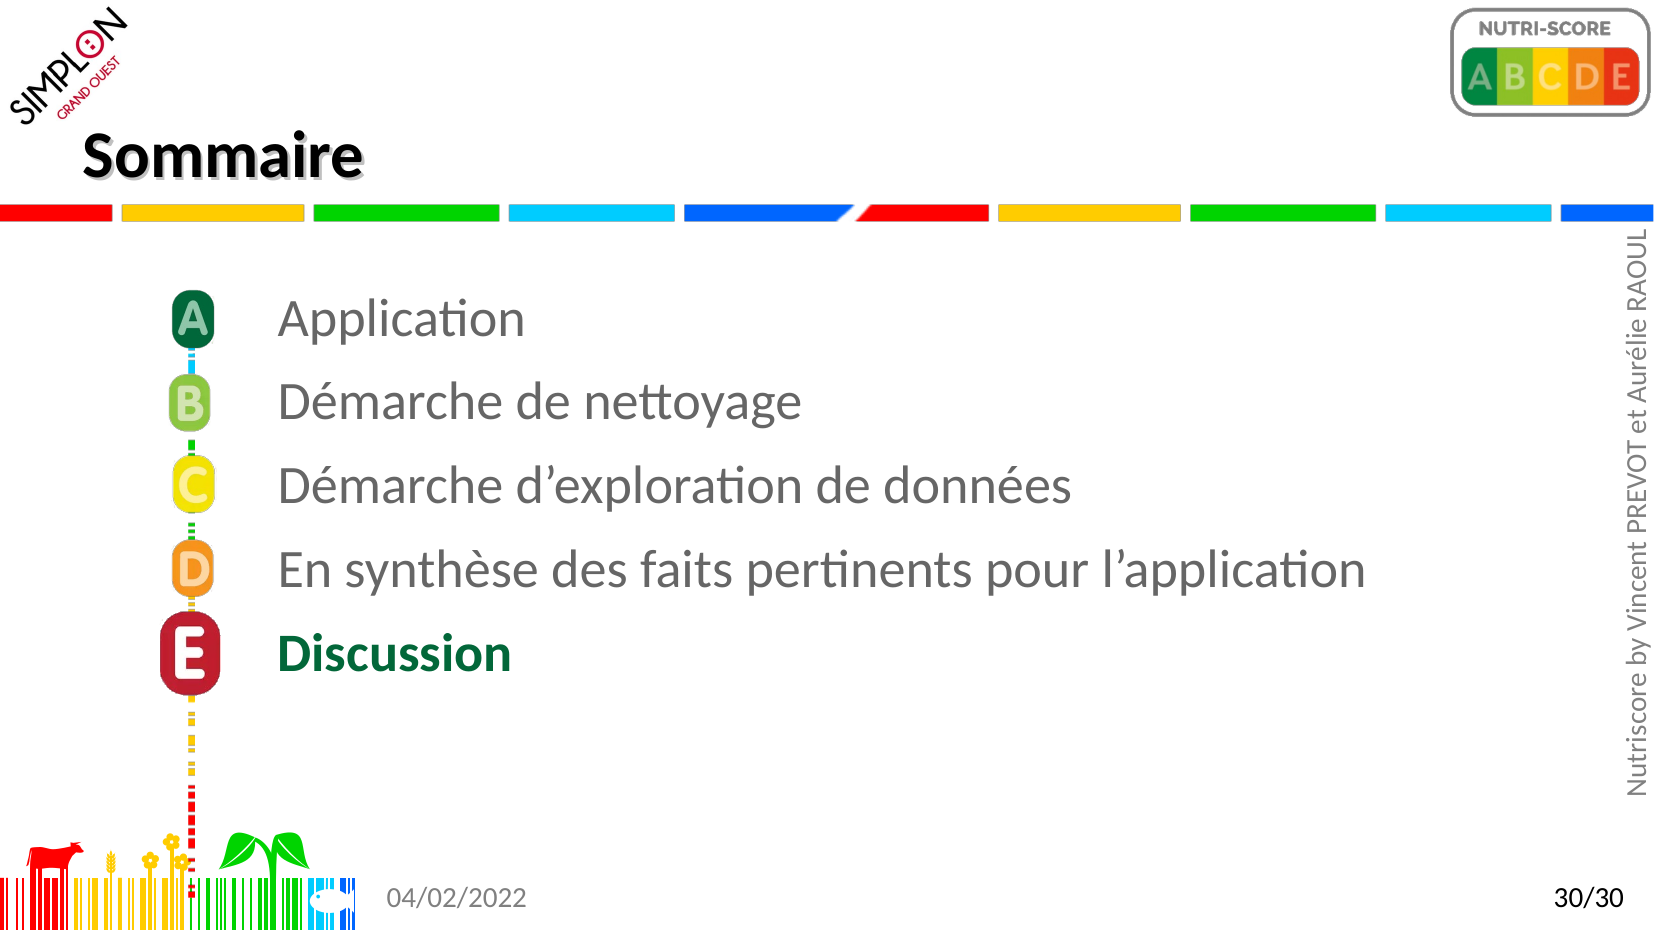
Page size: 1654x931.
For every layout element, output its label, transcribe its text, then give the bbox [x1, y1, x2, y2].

picture [0, 200, 1654, 225]
picture [2, 2, 147, 147]
list Application Démarche de nettoyage Démarche d’exploration de données En synthèse des faits pertinents pour l’application Discussion [206, 295, 1577, 827]
picture [171, 289, 215, 349]
picture [1448, 4, 1654, 119]
picture [0, 373, 355, 930]
title Sommaire [82, 108, 1571, 213]
